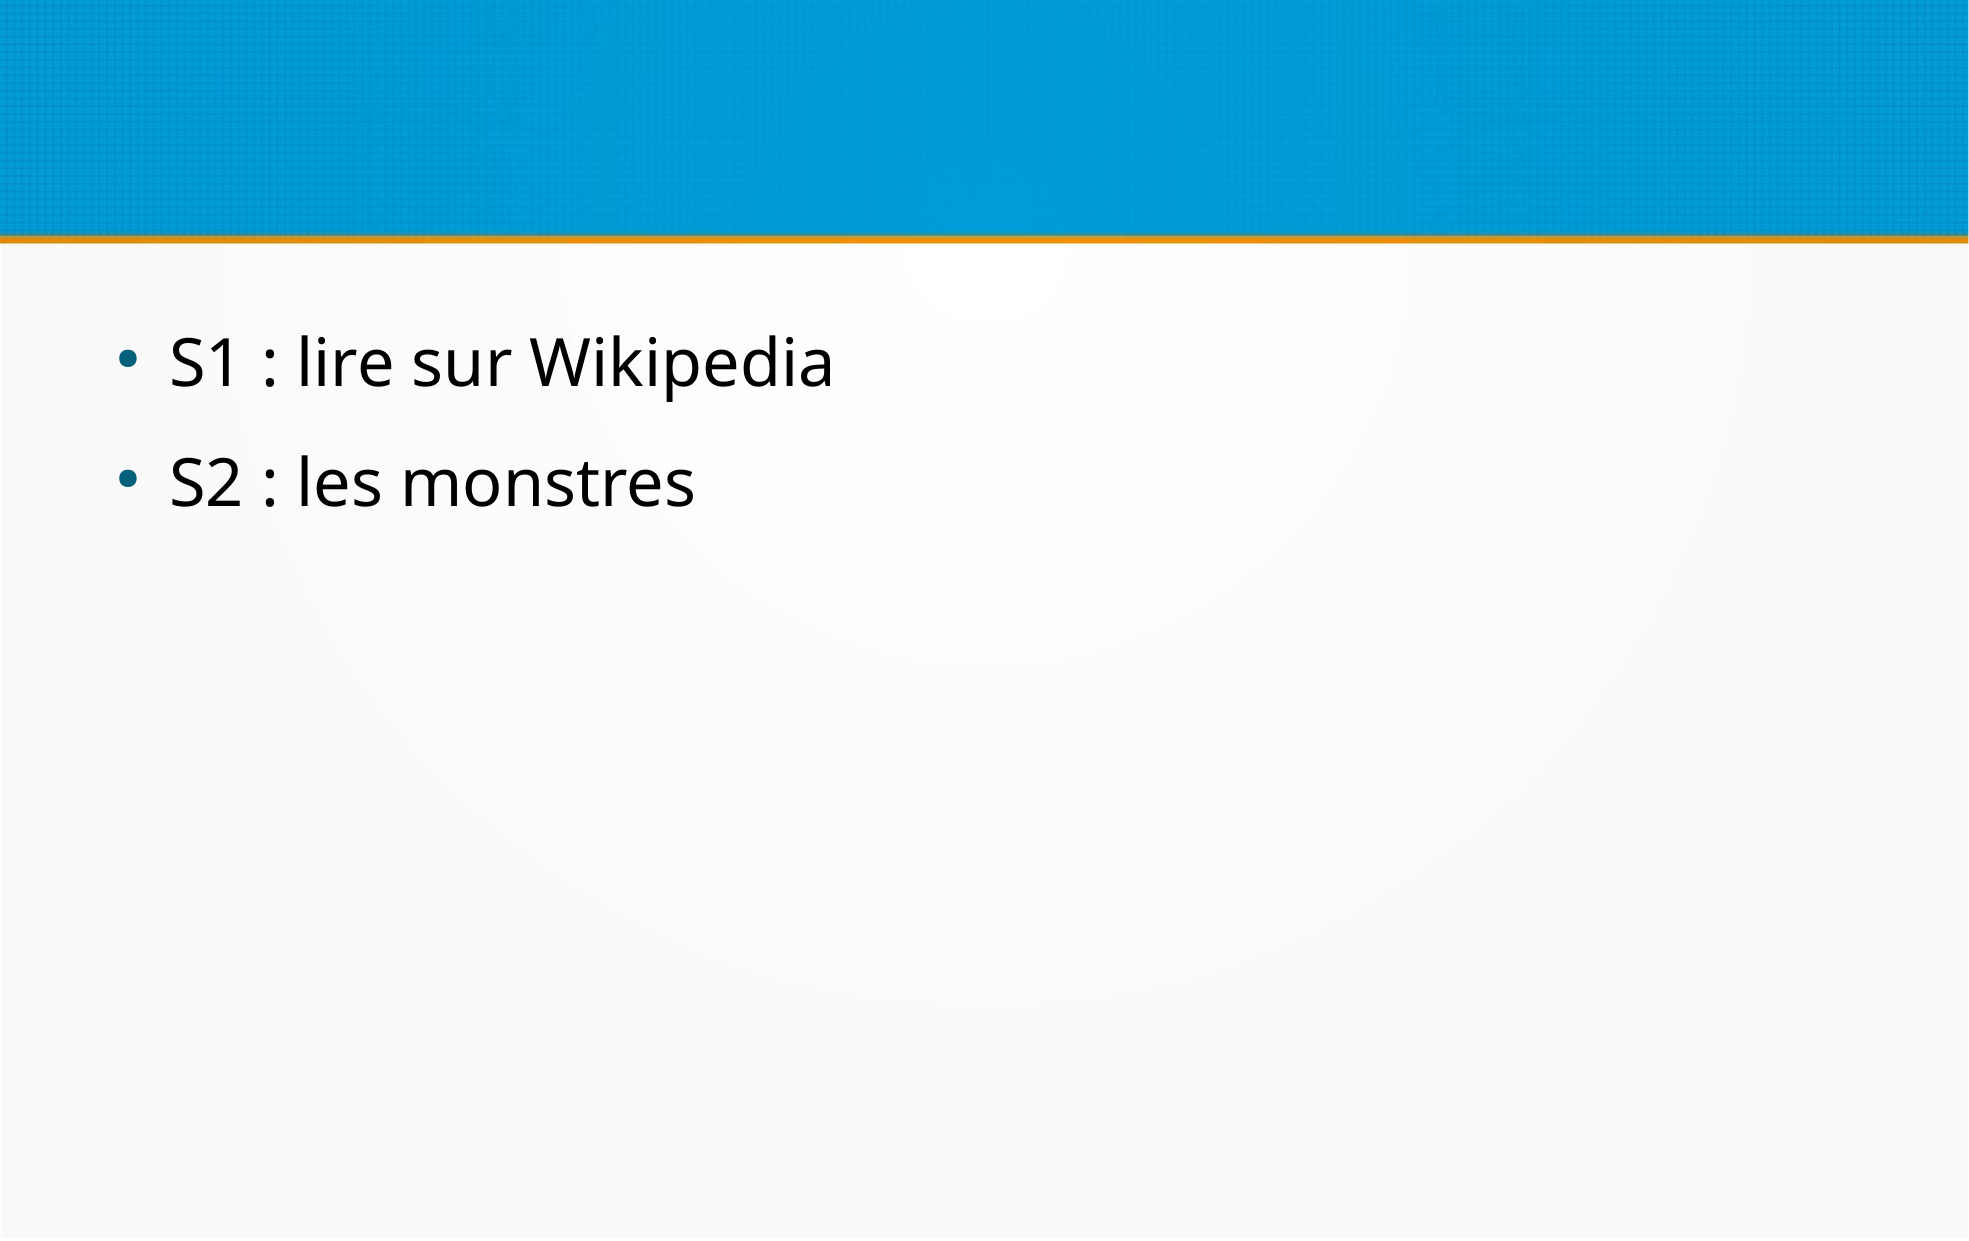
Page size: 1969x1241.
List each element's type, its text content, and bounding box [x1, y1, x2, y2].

list S1 : lire sur Wikipedia S2 : les monstres [98, 315, 1861, 1081]
picture [0, 233, 1969, 1241]
